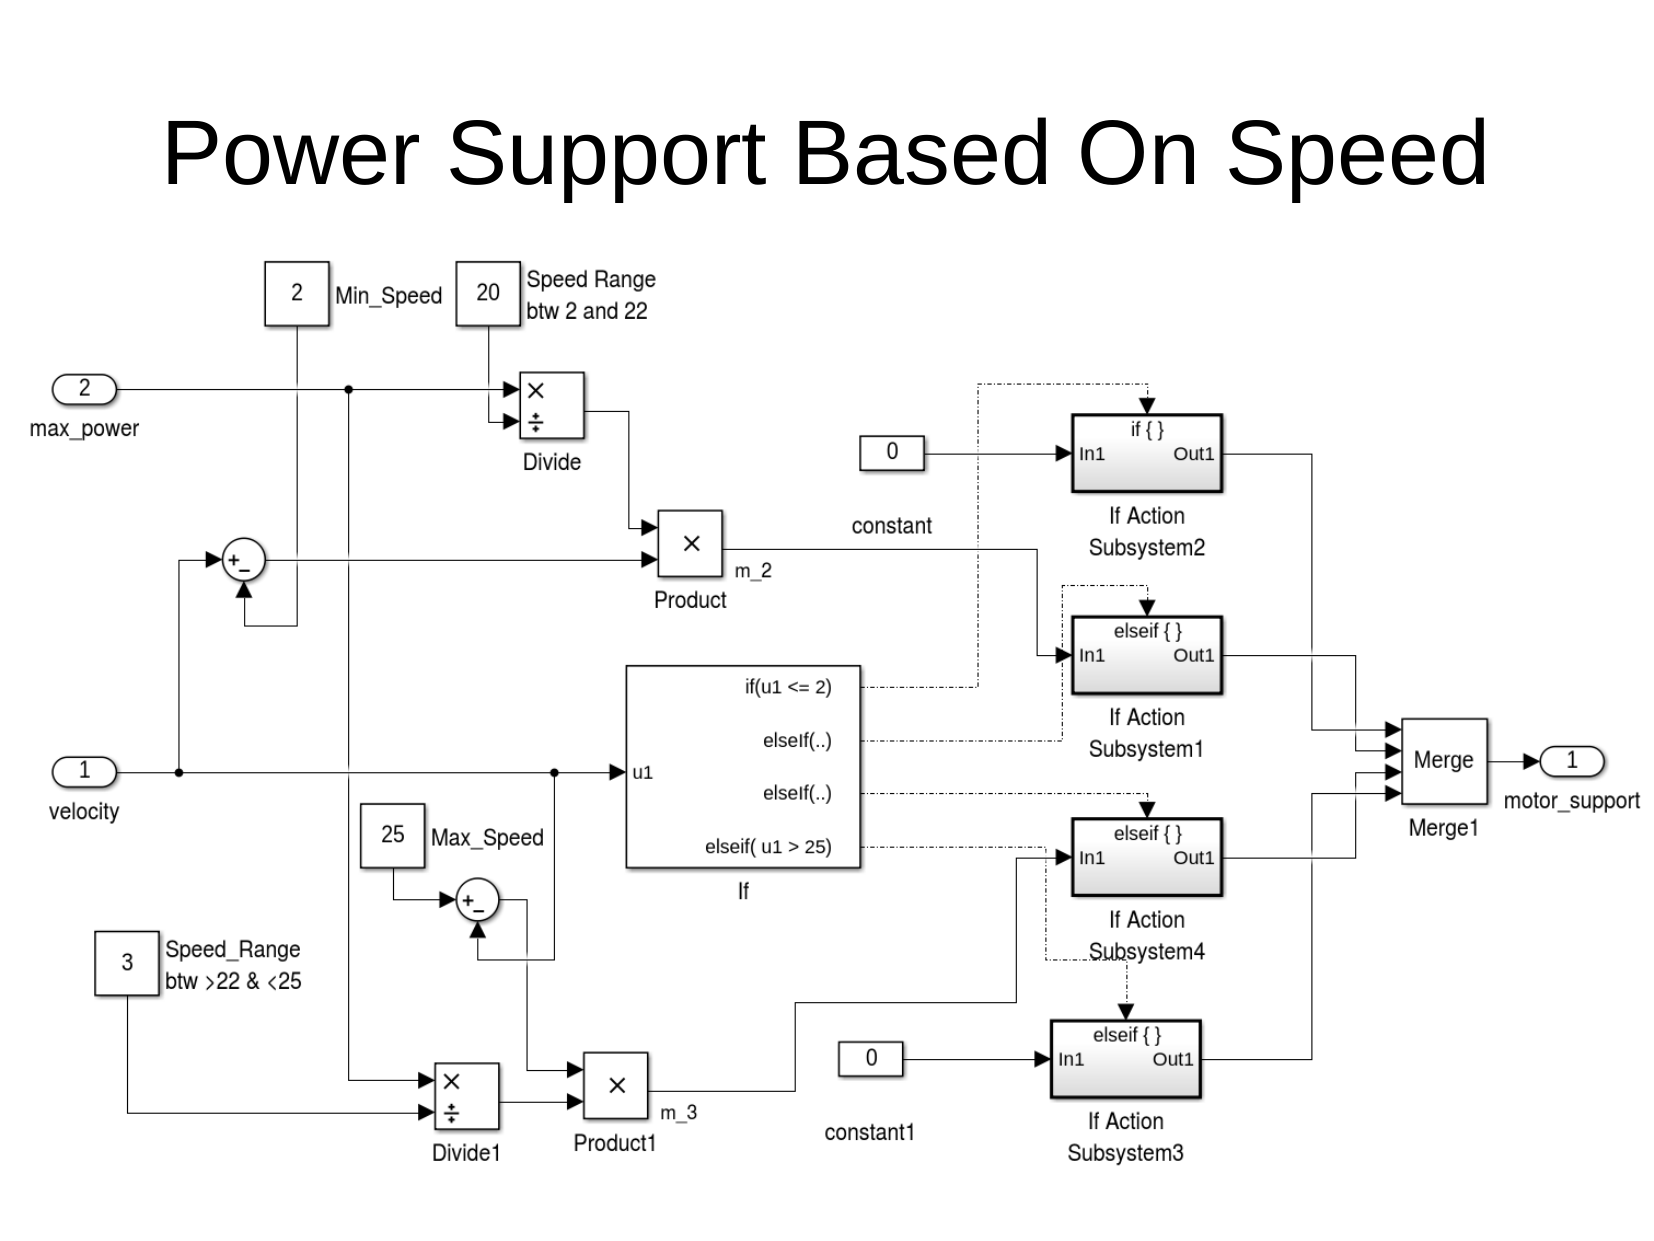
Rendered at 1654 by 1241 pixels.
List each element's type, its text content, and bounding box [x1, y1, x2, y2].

title Power Support Based On Speed [82, 49, 1571, 255]
picture [15, 255, 1650, 1170]
